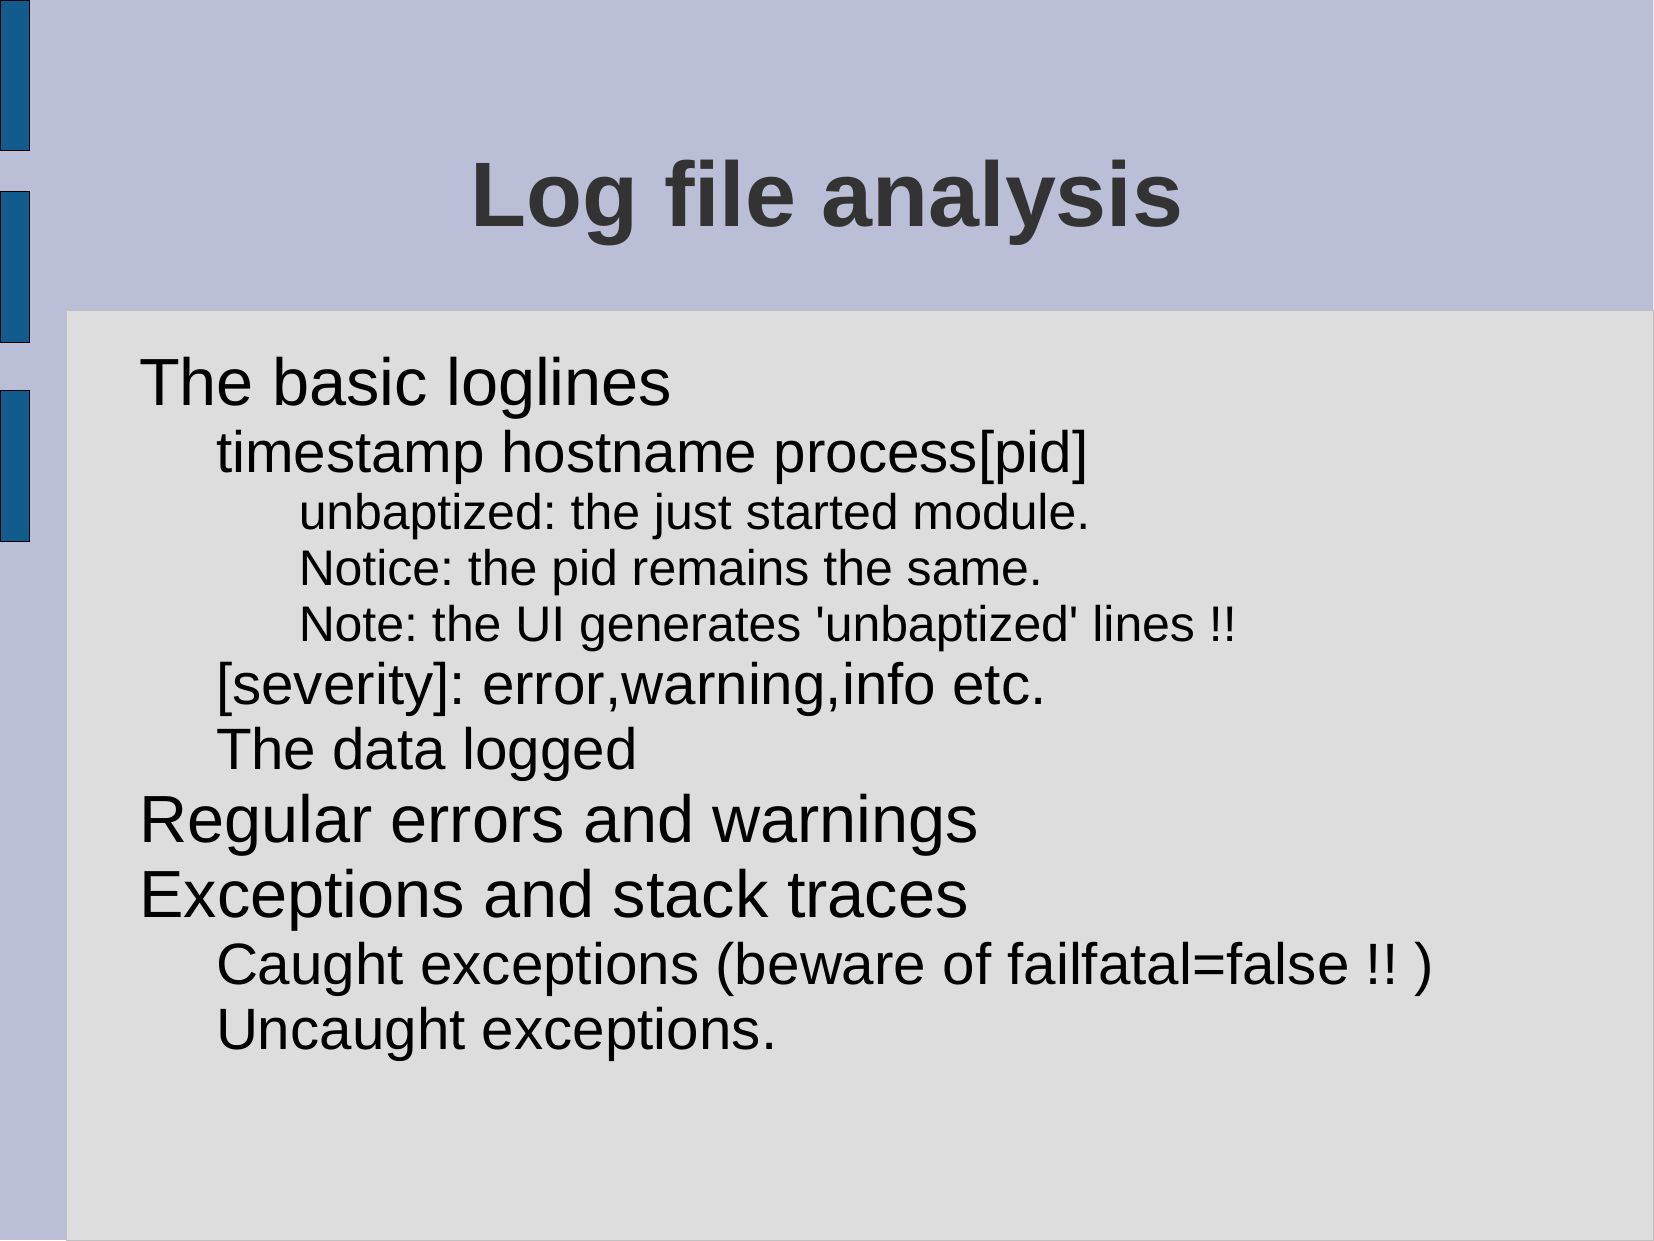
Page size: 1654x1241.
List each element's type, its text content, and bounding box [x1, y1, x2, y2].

list The basic loglines timestamp hostname process[pid] unbaptized: the just started module. Notice: the pid remains the same. Note: the UI generates 'unbaptized' lines !! [severity]: error,warning,info etc. The data logged Regular errors and warnings Exceptions and stack traces Caught exceptions (beware of failfatal=false !! ) Uncaught exceptions. [121, 344, 1534, 1160]
title Log file analysis [121, 91, 1534, 299]
